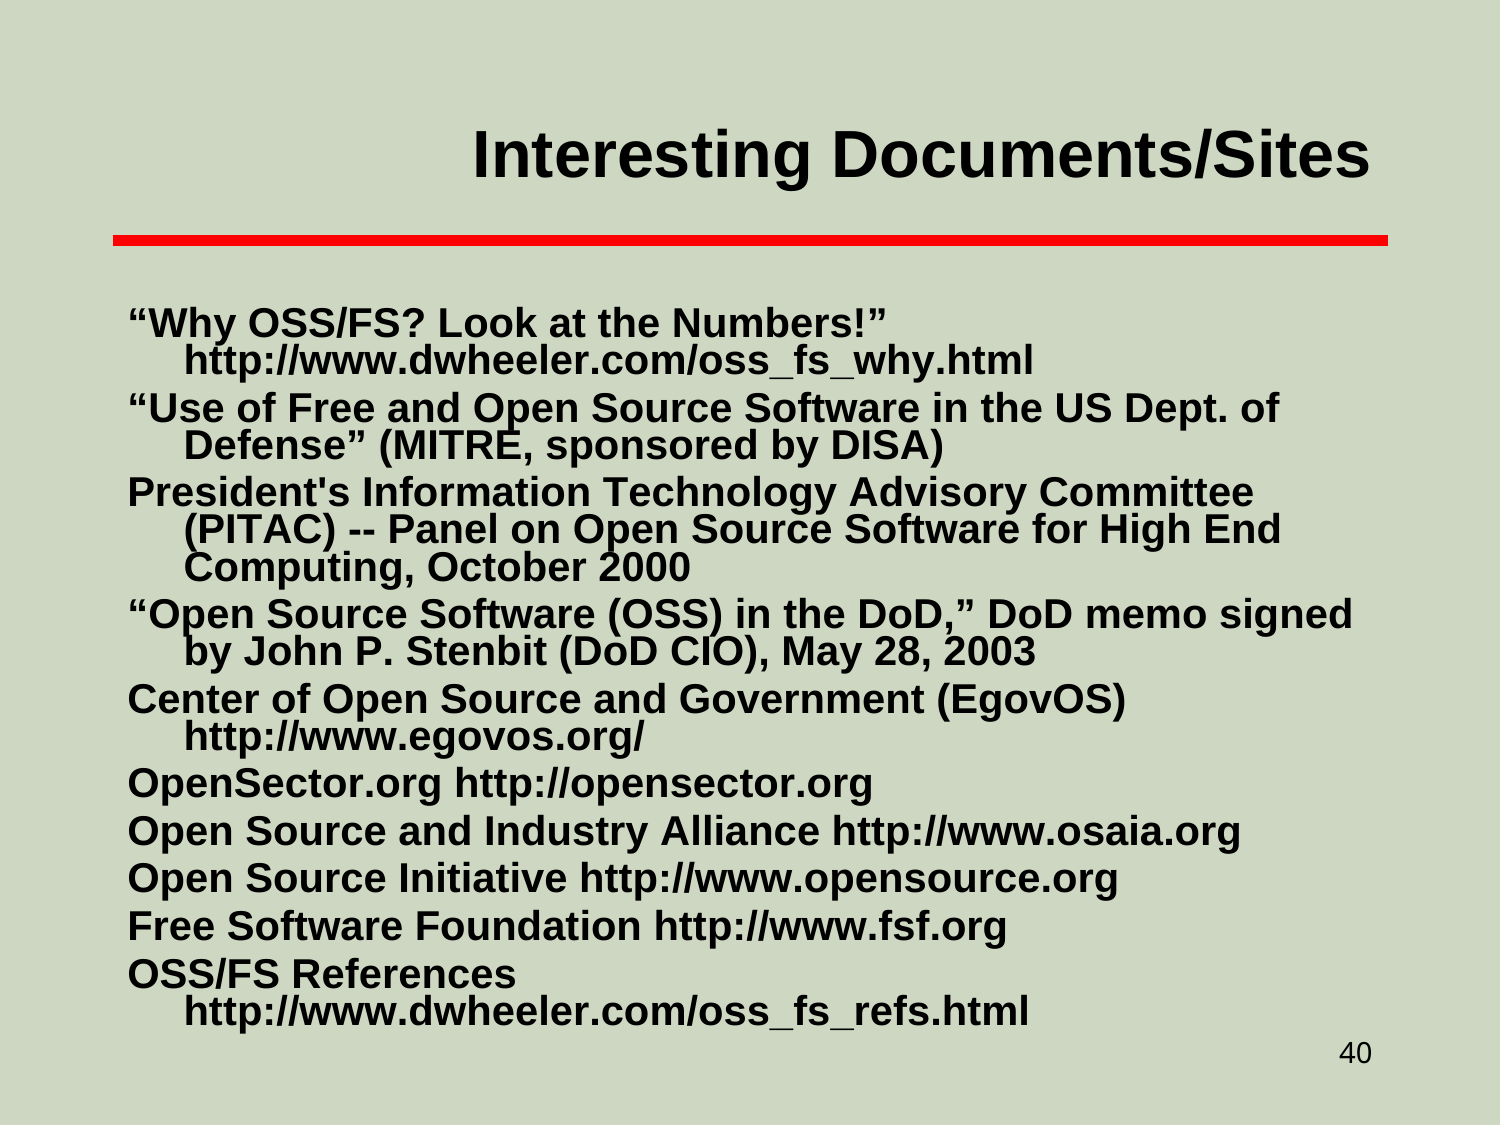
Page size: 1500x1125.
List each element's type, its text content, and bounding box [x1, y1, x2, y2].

list “Why OSS/FS? Look at the Numbers!” http://www.dwheeler.com/oss_fs_why.html “Use of Free and Open Source Software in the US Dept. of Defense” (MITRE, sponsored by DISA) President's Information Technology Advisory Committee (PITAC) -- Panel on Open Source Software for High End Computing, October 2000 “Open Source Software (OSS) in the DoD,” DoD memo signed by John P. Stenbit (DoD CIO), May 28, 2003 Center of Open Source and Government (EgovOS) http://www.egovos.org/ OpenSector.org http://opensector.org Open Source and Industry Alliance http://www.osaia.org Open Source Initiative http://www.opensource.org Free Software Foundation http://www.fsf.org OSS/FS References http://www.dwheeler.com/oss_fs_refs.html [112, 299, 1388, 1050]
title Interesting Documents/Sites [337, 85, 1388, 224]
